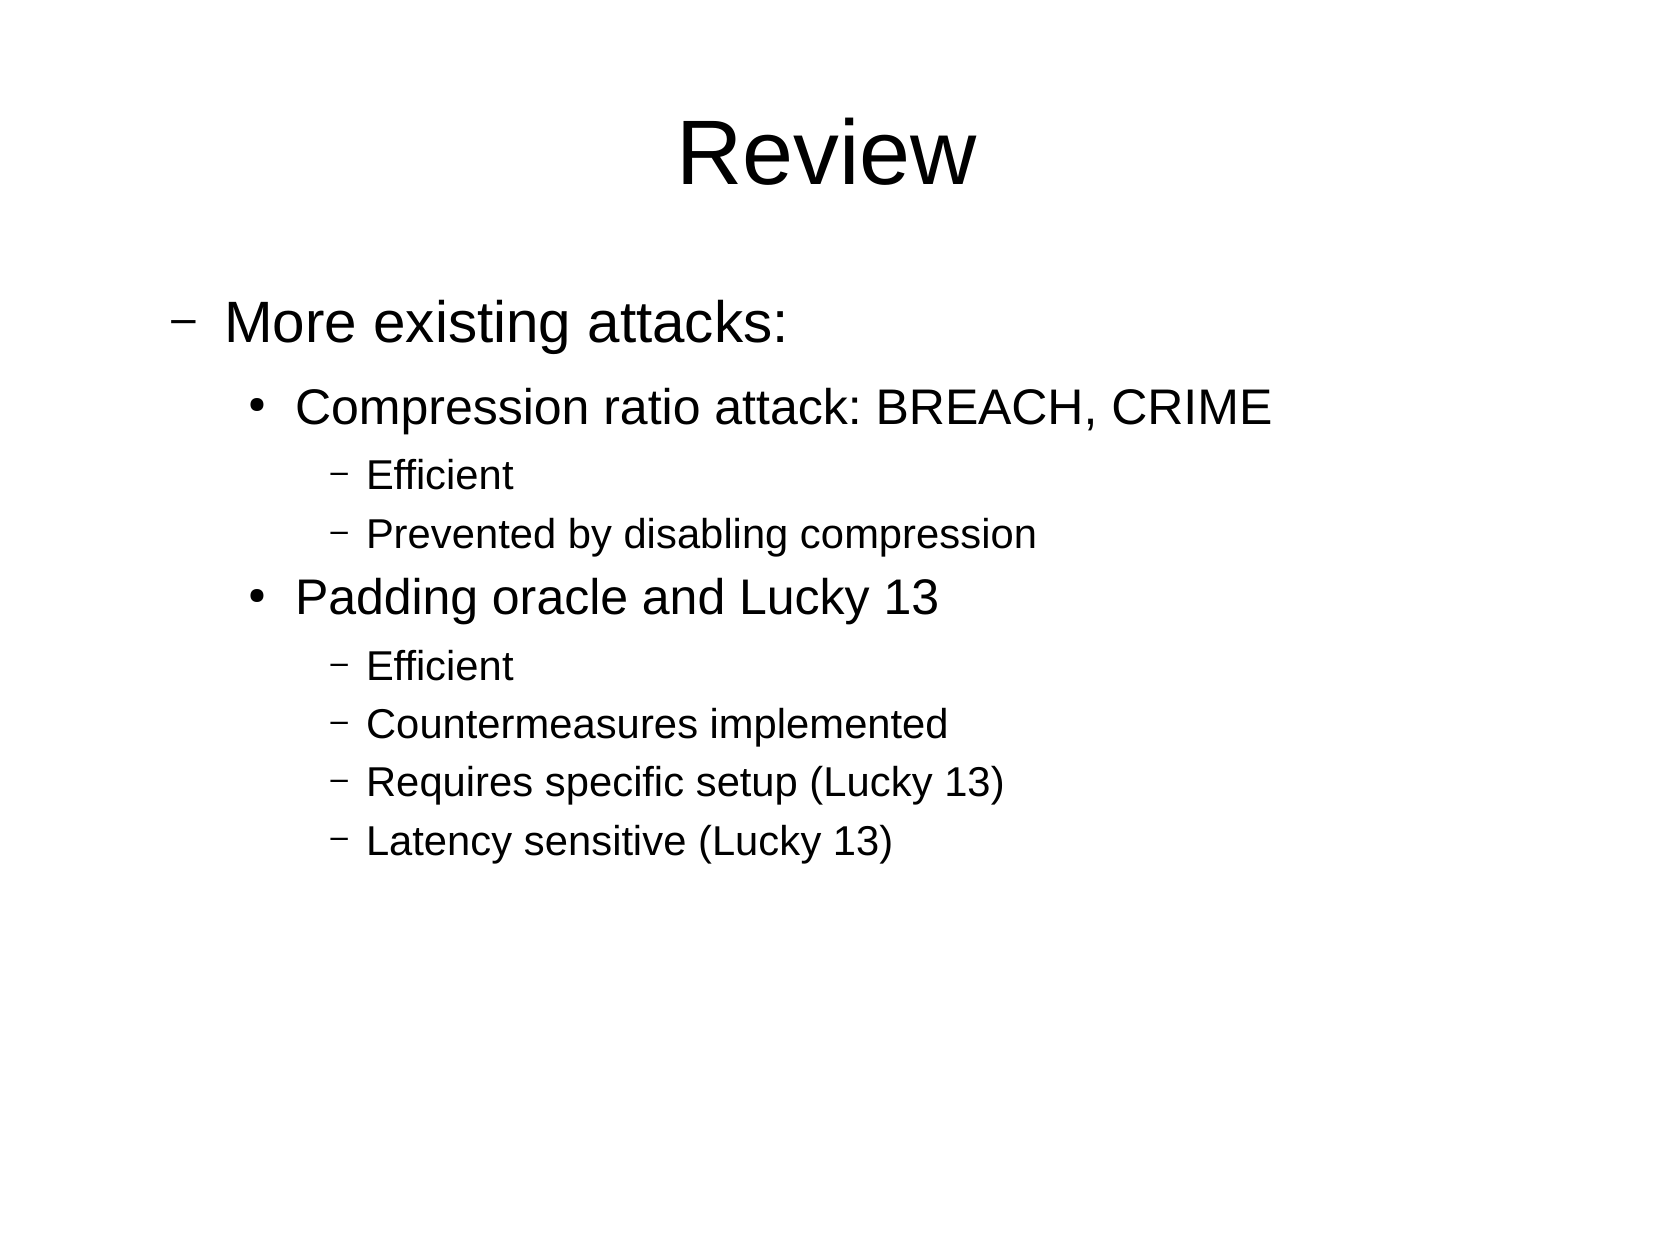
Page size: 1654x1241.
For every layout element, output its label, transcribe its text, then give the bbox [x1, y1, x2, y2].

title Review [82, 49, 1571, 257]
list More existing attacks: Compression ratio attack: BREACH, CRIME Efficient Prevented by disabling compression Padding oracle and Lucky 13 Efficient Countermeasures implemented Requires specific setup (Lucky 13) Latency sensitive (Lucky 13) [82, 290, 1571, 1010]
